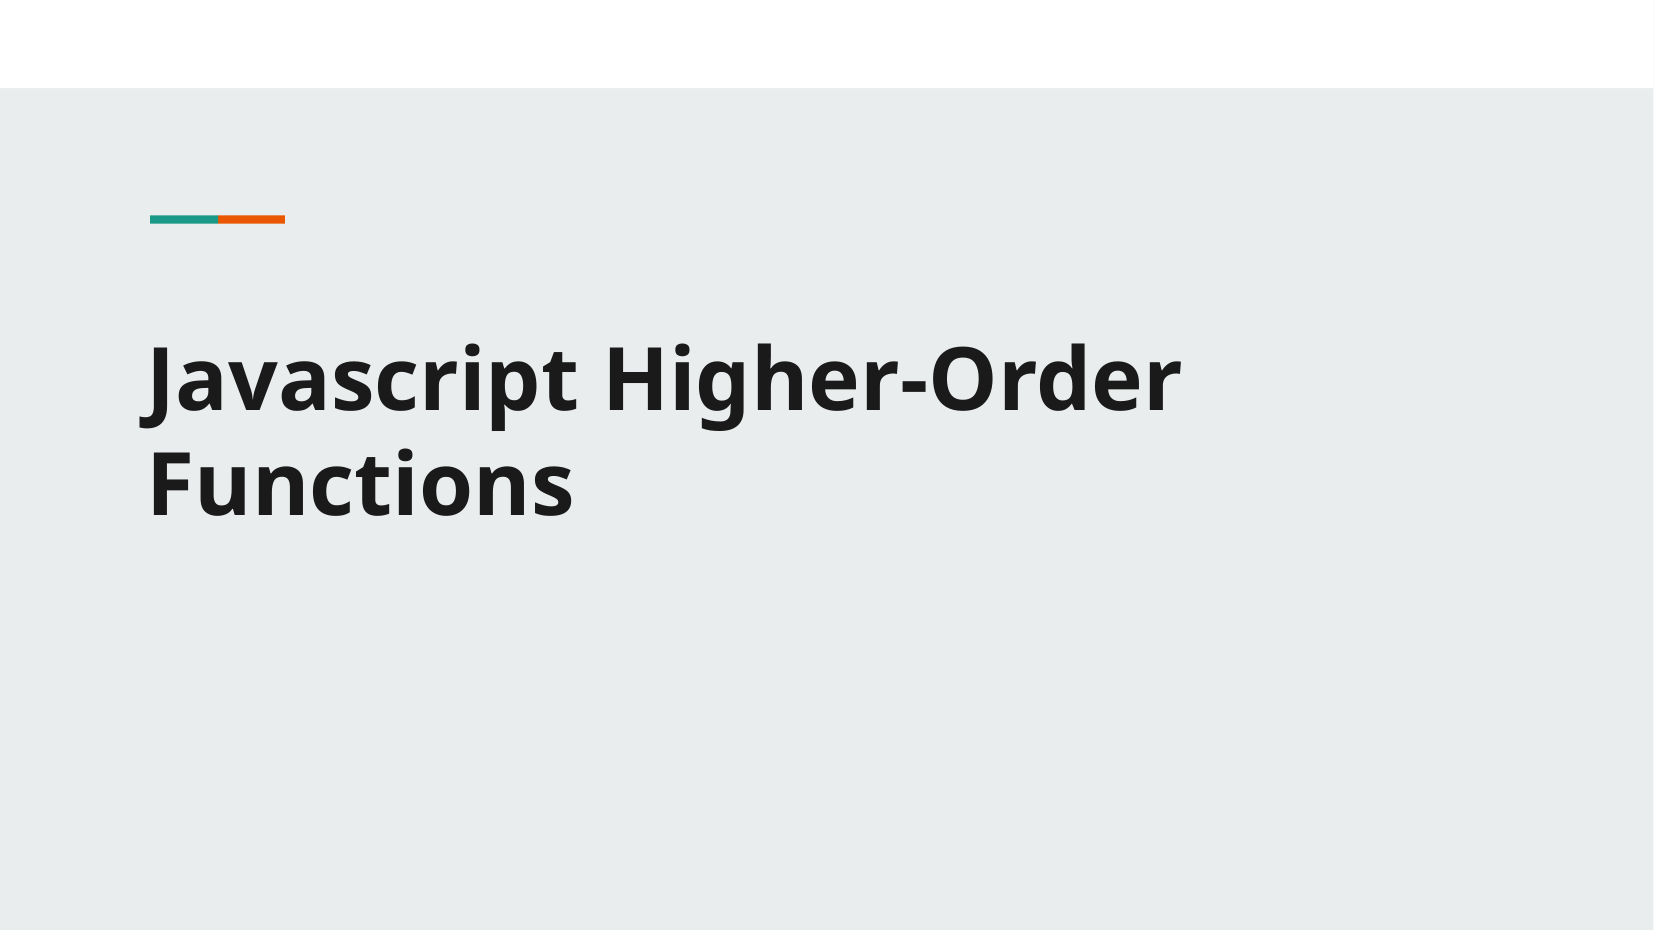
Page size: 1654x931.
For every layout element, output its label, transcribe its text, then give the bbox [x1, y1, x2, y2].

title Javascript Higher-Order Functions [131, 308, 1523, 609]
